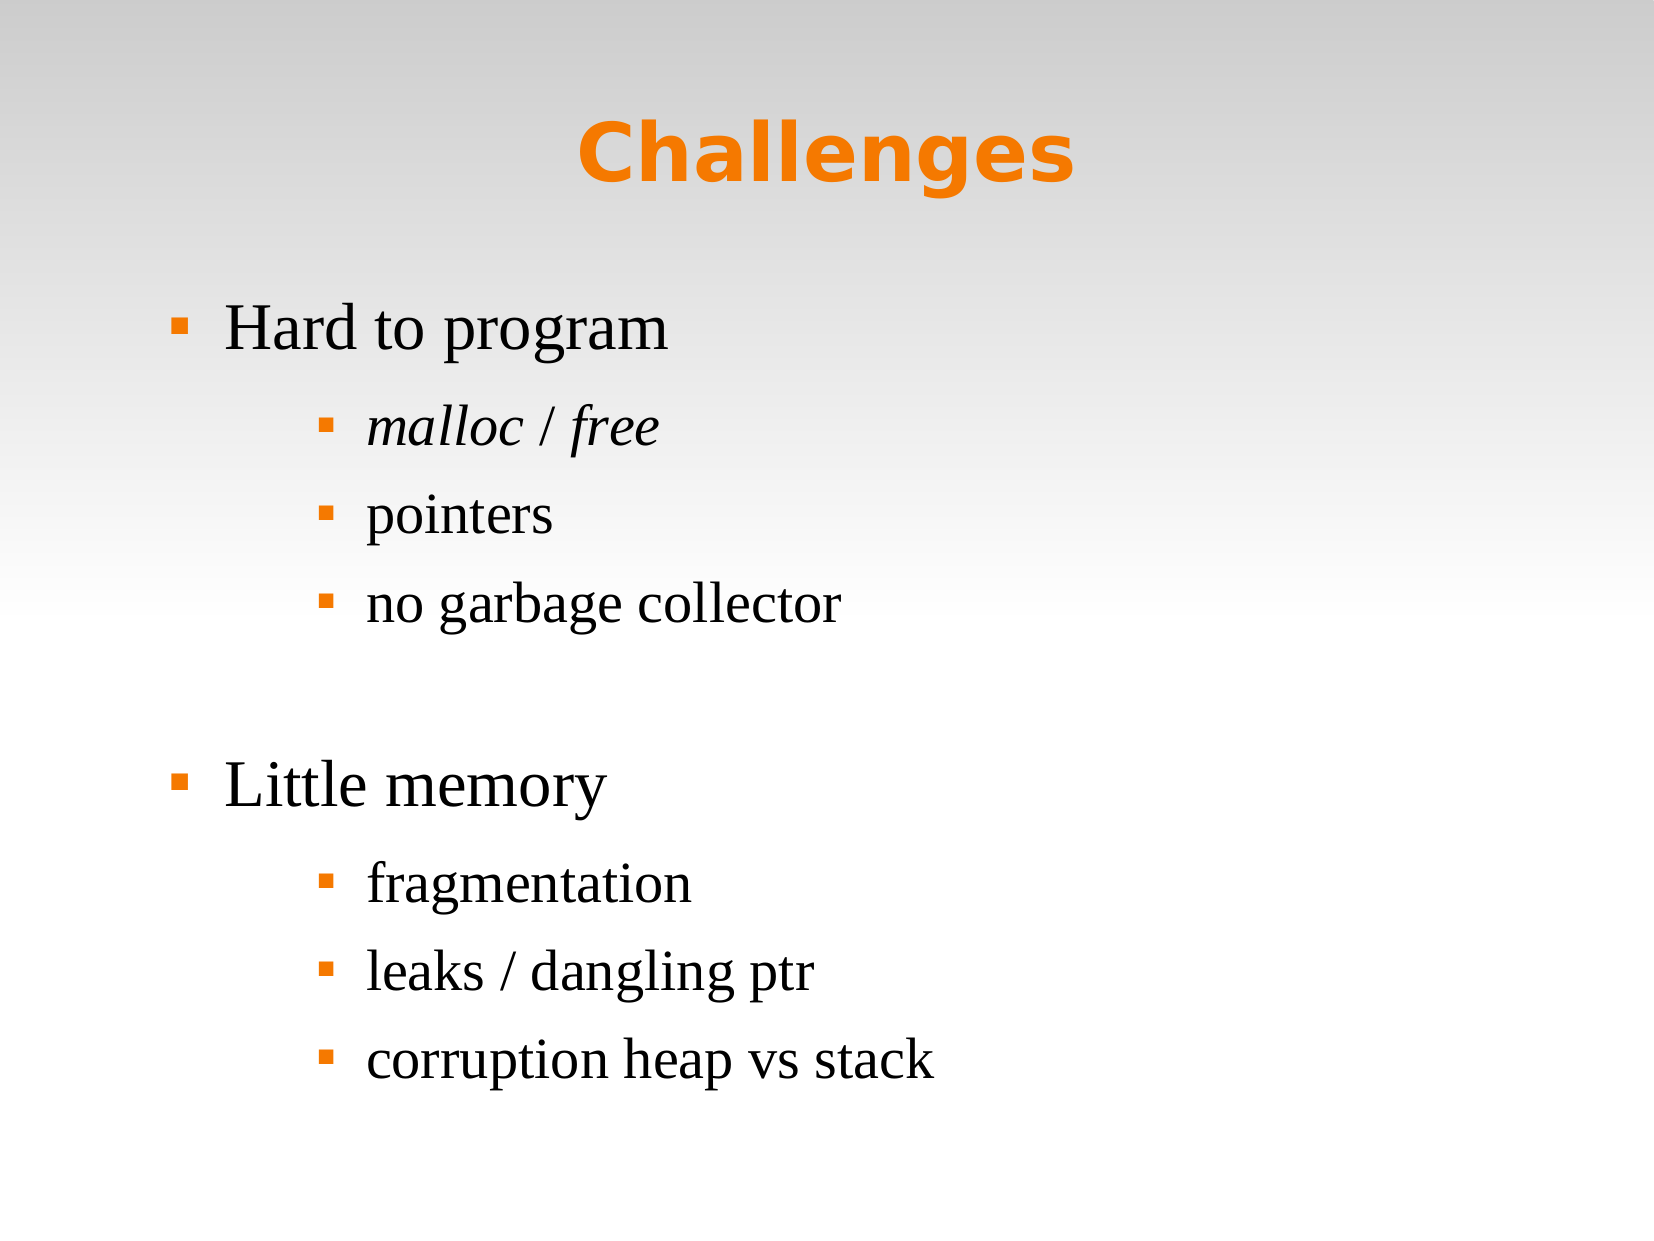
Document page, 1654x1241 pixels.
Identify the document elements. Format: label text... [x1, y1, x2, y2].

list Hard to program malloc / free pointers no garbage collector Little memory fragmentation leaks / dangling ptr corruption heap vs stack [82, 290, 1571, 1147]
title Challenges [82, 49, 1571, 257]
